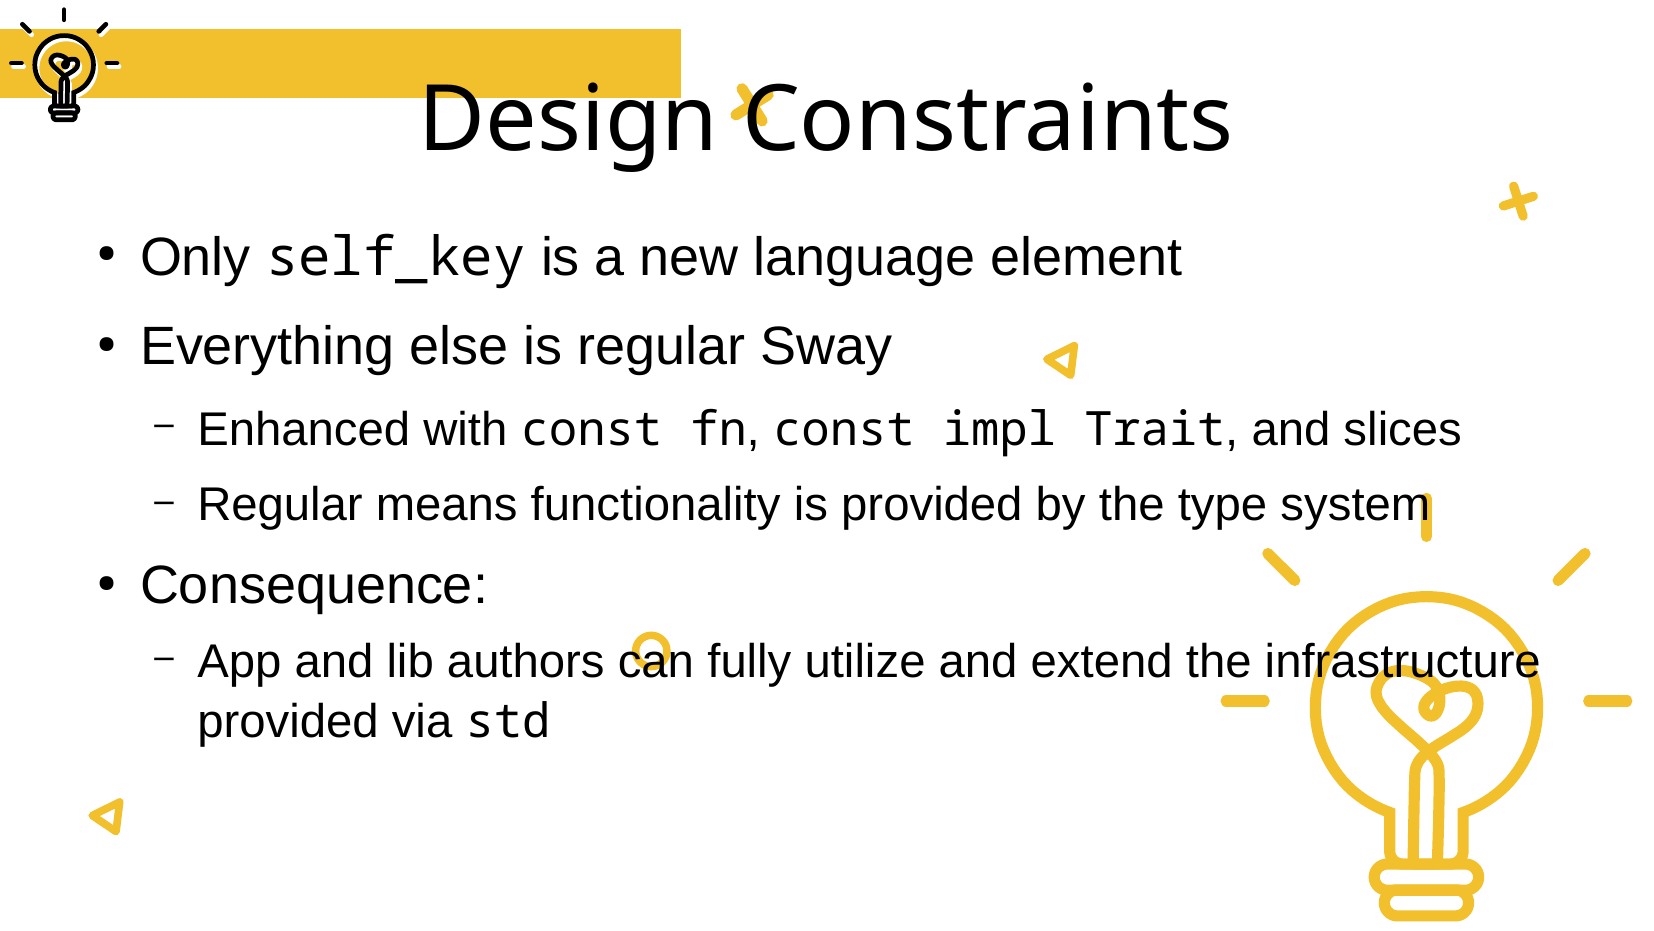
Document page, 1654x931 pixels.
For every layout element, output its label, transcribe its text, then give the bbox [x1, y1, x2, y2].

list Only self_key is a new language element Everything else is regular Sway Enhanced with const fn, const impl Trait, and slices Regular means functionality is provided by the type system Consequence: App and lib authors can fully utilize and extend the infrastructure provided via std [82, 217, 1571, 758]
title Design Constraints [82, 37, 1571, 193]
